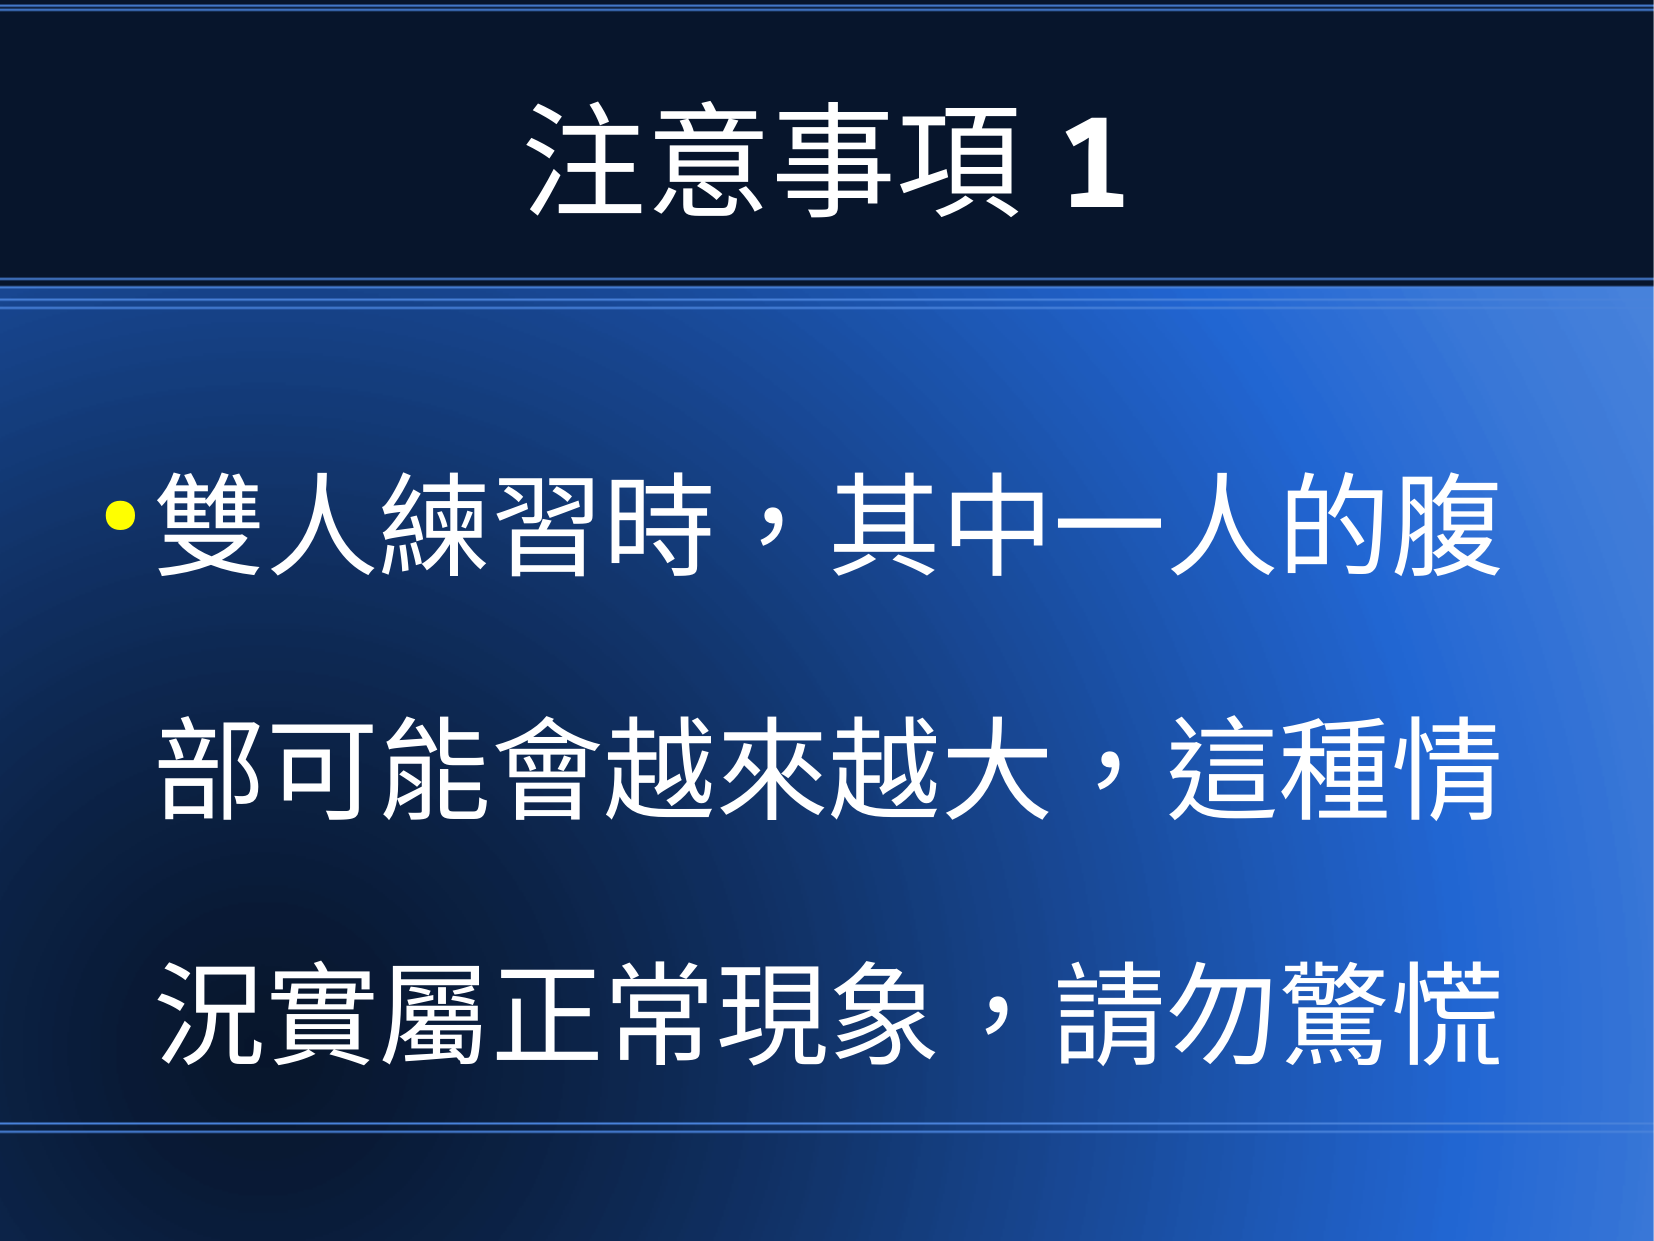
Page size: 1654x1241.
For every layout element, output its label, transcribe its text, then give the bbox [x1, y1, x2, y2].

list 雙人練習時，其中一人的腹部可能會越來越大，這種情況實屬正常現象，請勿驚慌 [82, 355, 1571, 1241]
title 注意事項1 [82, 49, 1571, 257]
picture [0, 0, 1654, 1241]
